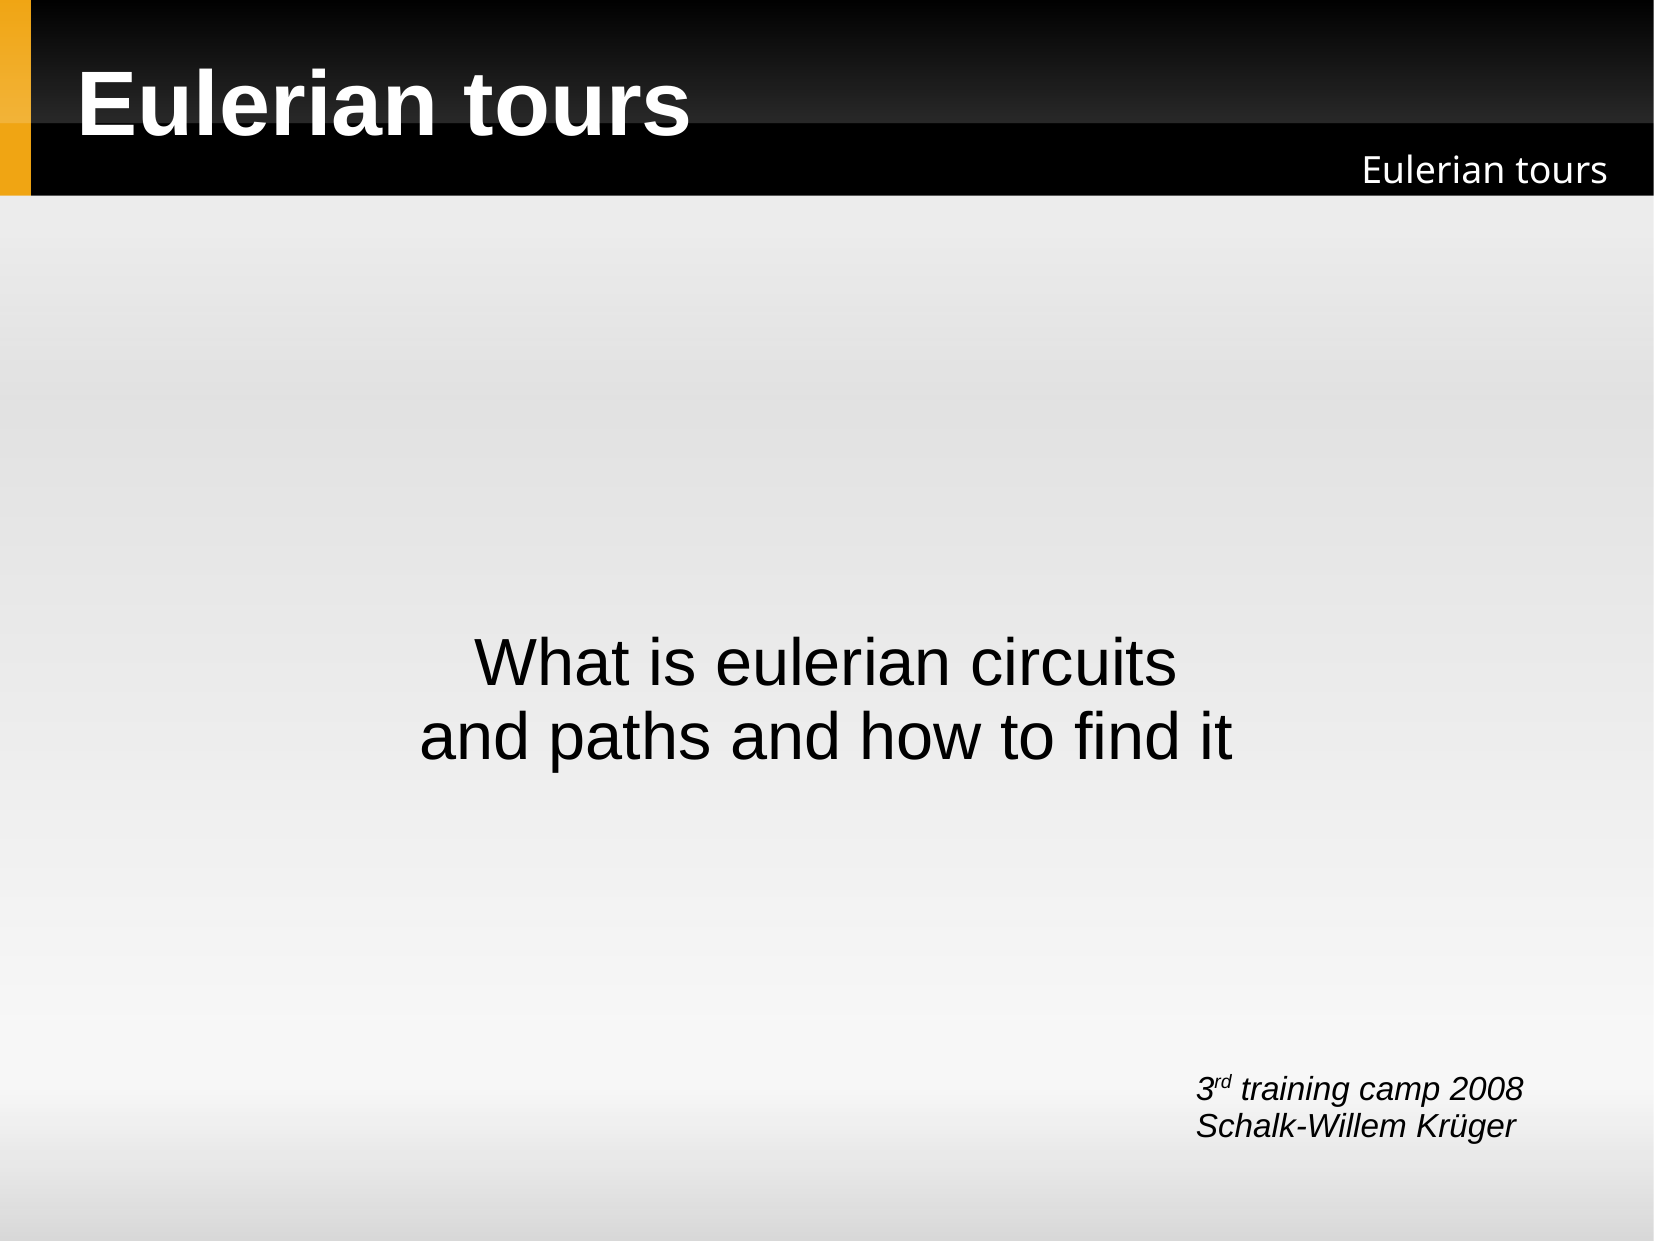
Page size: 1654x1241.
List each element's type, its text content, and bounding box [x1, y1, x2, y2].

text_box 3rd training camp 2008 Schalk-Willem Krüger [1181, 1062, 1539, 1154]
subtitle What is eulerian circuits and paths and how to find it [82, 290, 1571, 1109]
picture [0, 0, 1654, 1241]
title Eulerian tours [76, 0, 1565, 208]
